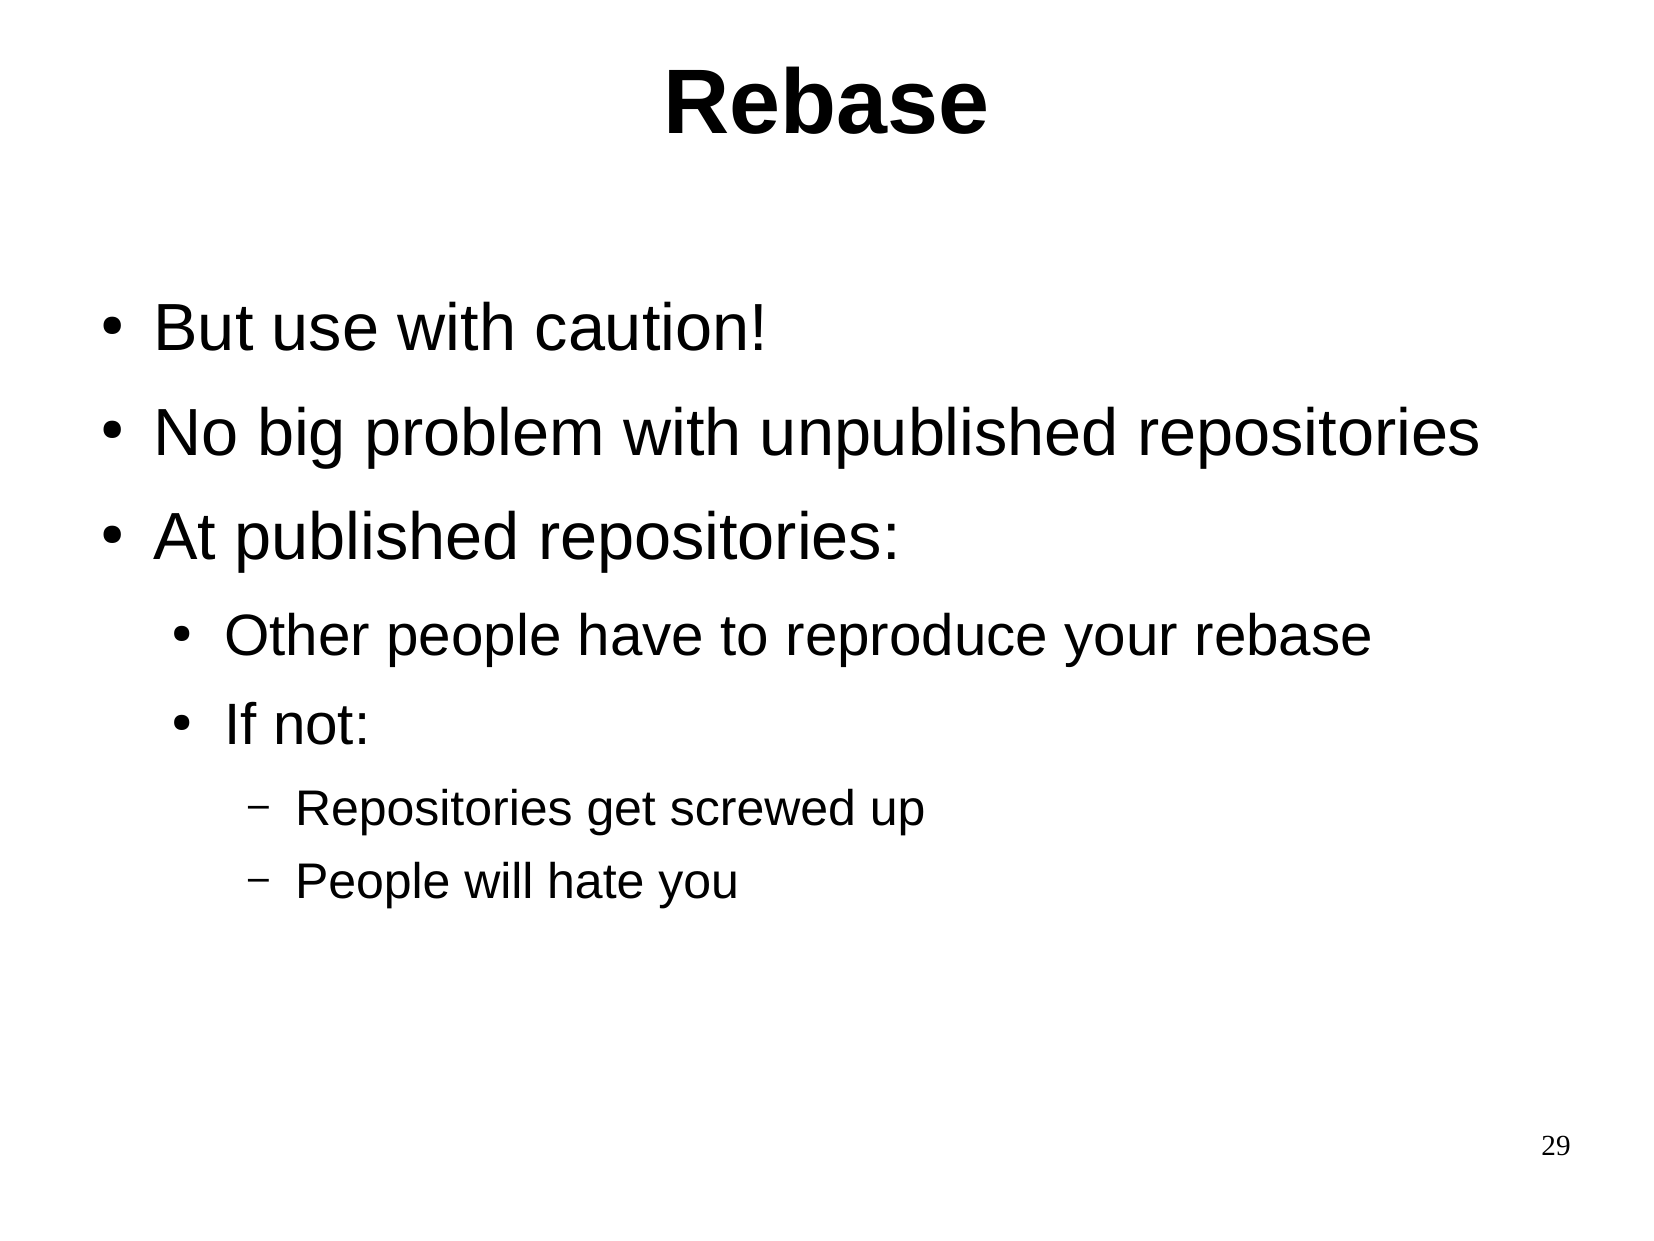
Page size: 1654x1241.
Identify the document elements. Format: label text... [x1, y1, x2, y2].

title Rebase [82, 49, 1571, 257]
list But use with caution! No big problem with unpublished repositories At published repositories: Other people have to reproduce your rebase If not: Repositories get screwed up People will hate you [82, 290, 1571, 1010]
